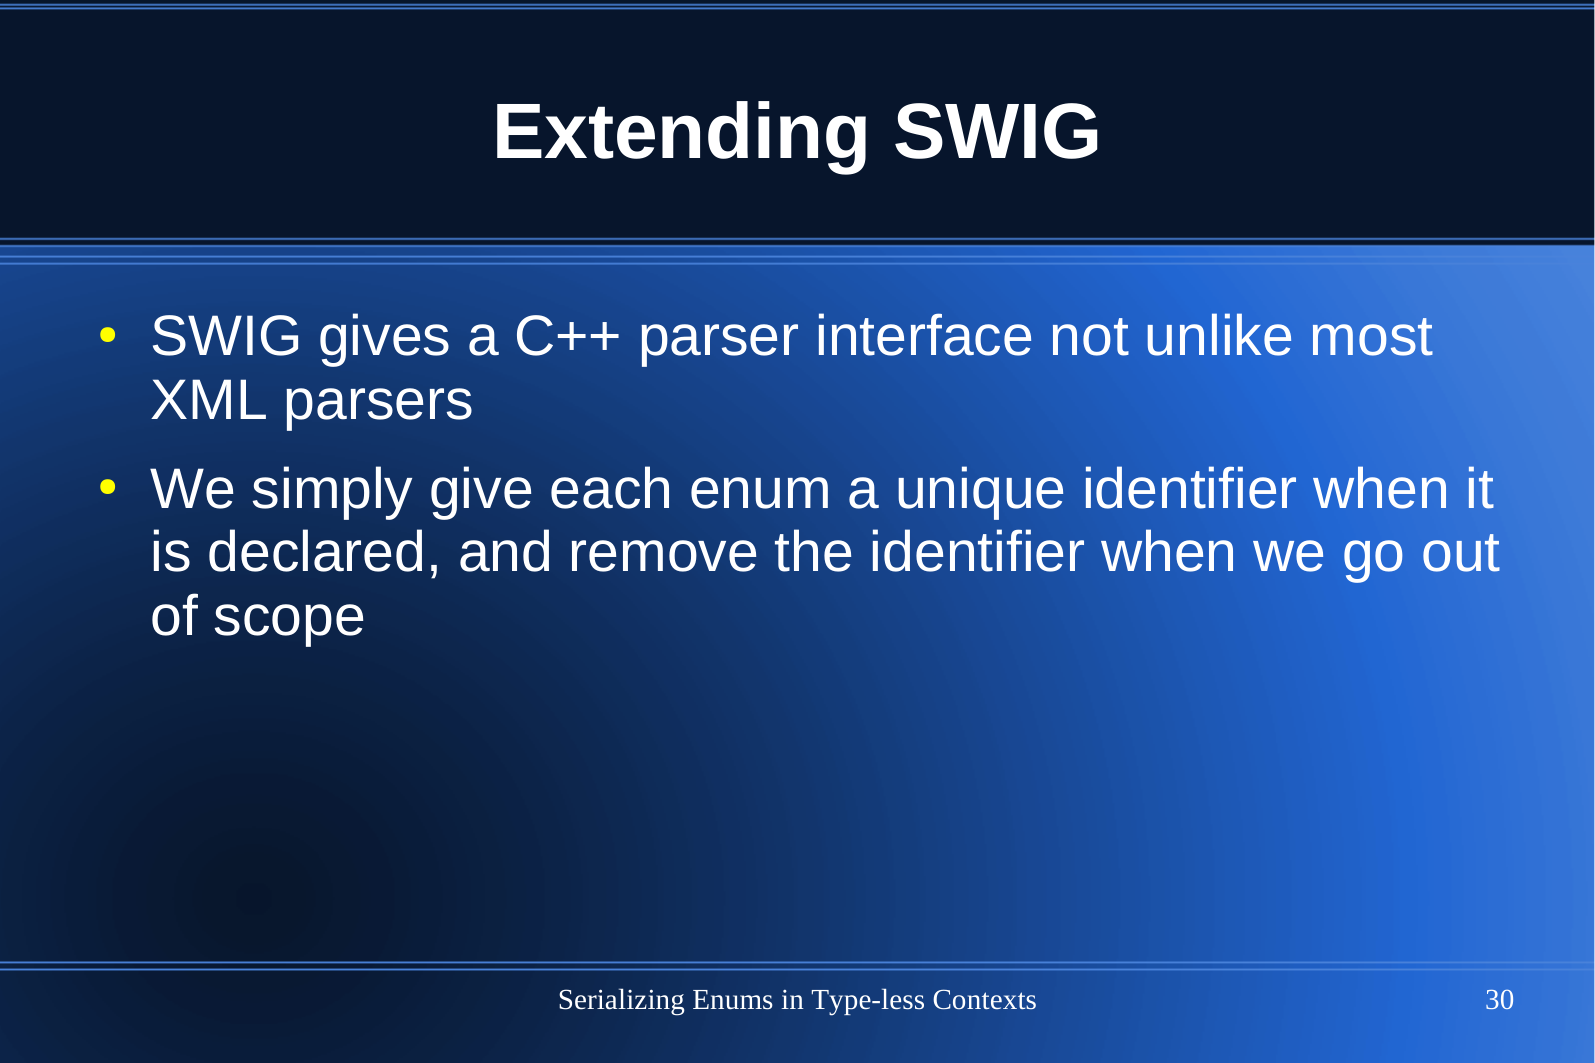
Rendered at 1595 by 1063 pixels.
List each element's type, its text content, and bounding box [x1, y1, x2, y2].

title Extending SWIG [79, 42, 1515, 220]
list SWIG gives a C++ parser interface not unlike most XML parsers We simply give each enum a unique identifier when it is declared, and remove the identifier when we go out of scope [79, 304, 1515, 921]
picture [0, 0, 1595, 1063]
